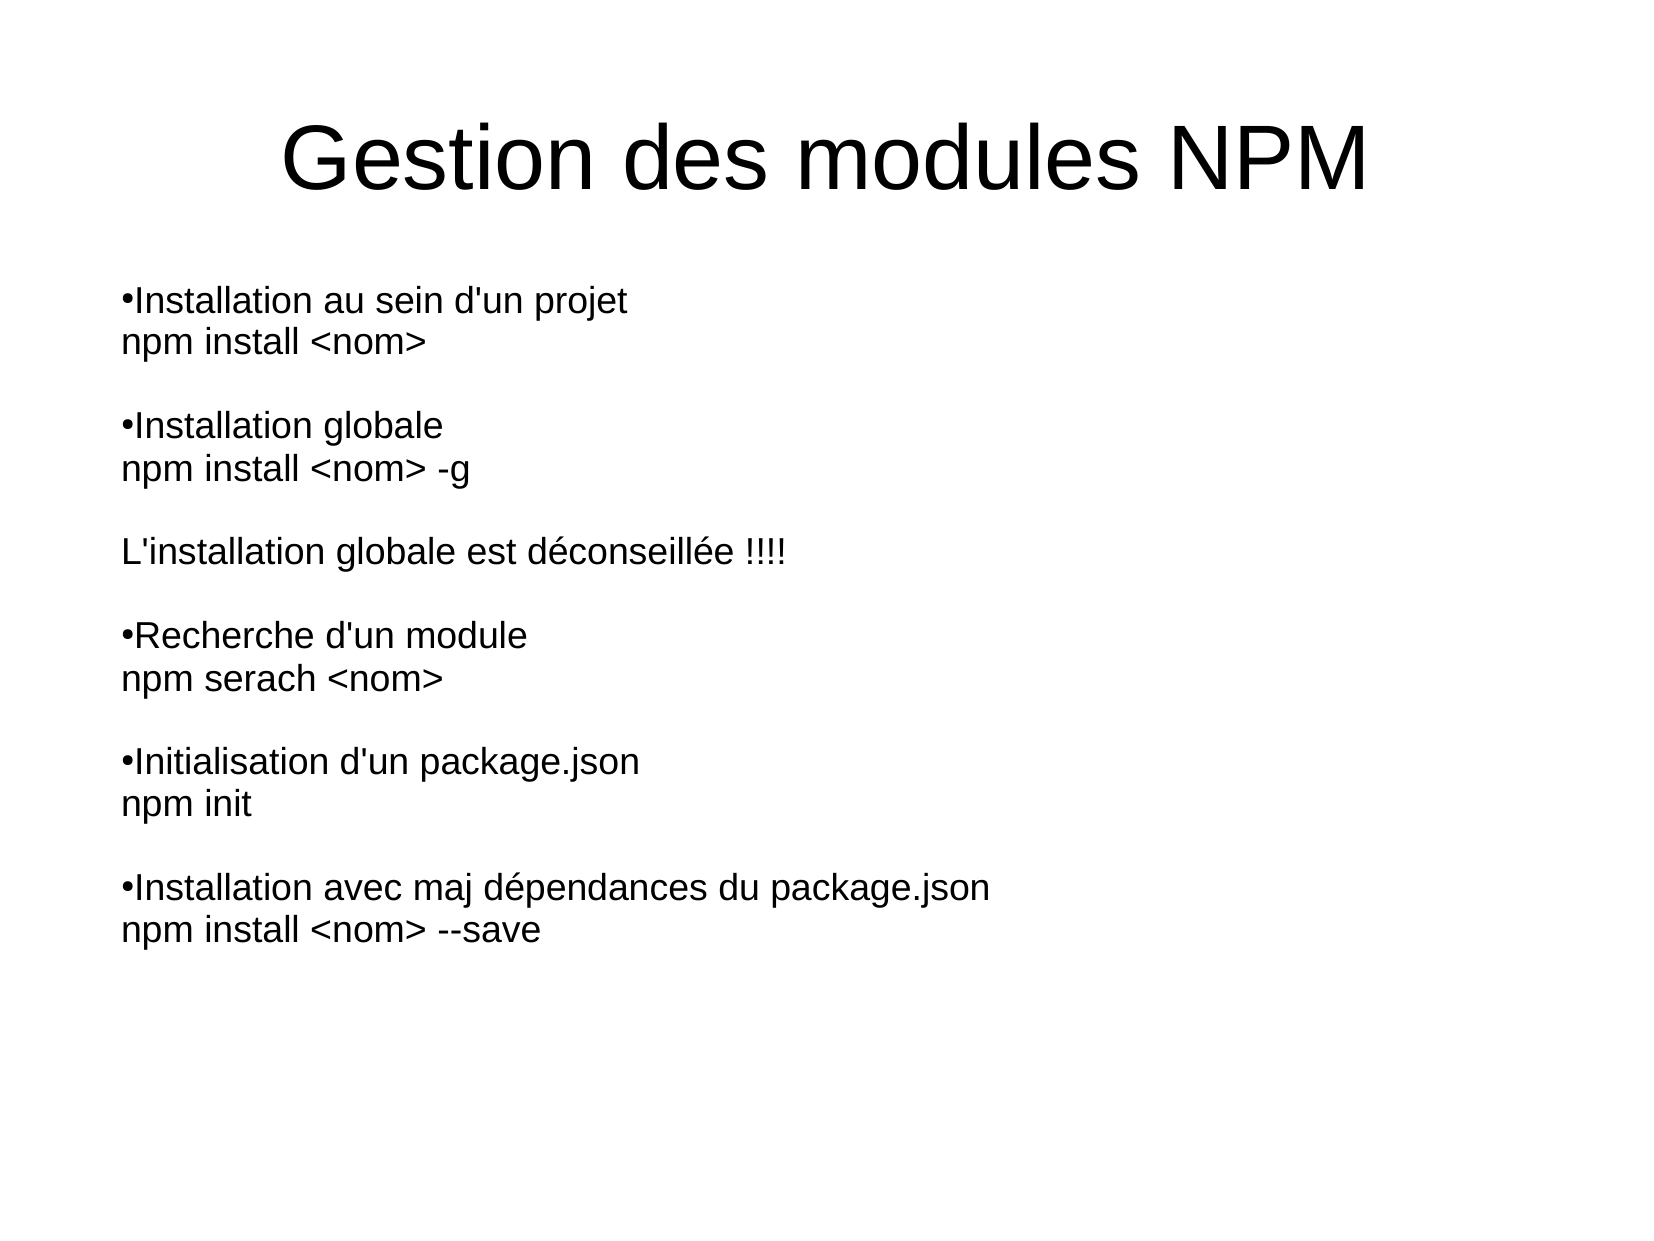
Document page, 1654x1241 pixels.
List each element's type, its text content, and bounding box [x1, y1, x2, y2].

title Gestion des modules NPM [82, 49, 1571, 257]
text_box Installation au sein d'un projet npm install <nom> Installation globale npm install <nom> -g L'installation globale est déconseillée !!!! Recherche d'un module npm serach <nom> Initialisation d'un package.json npm init Installation avec maj dépendances du package.json npm install <nom> --save [106, 271, 1524, 1169]
